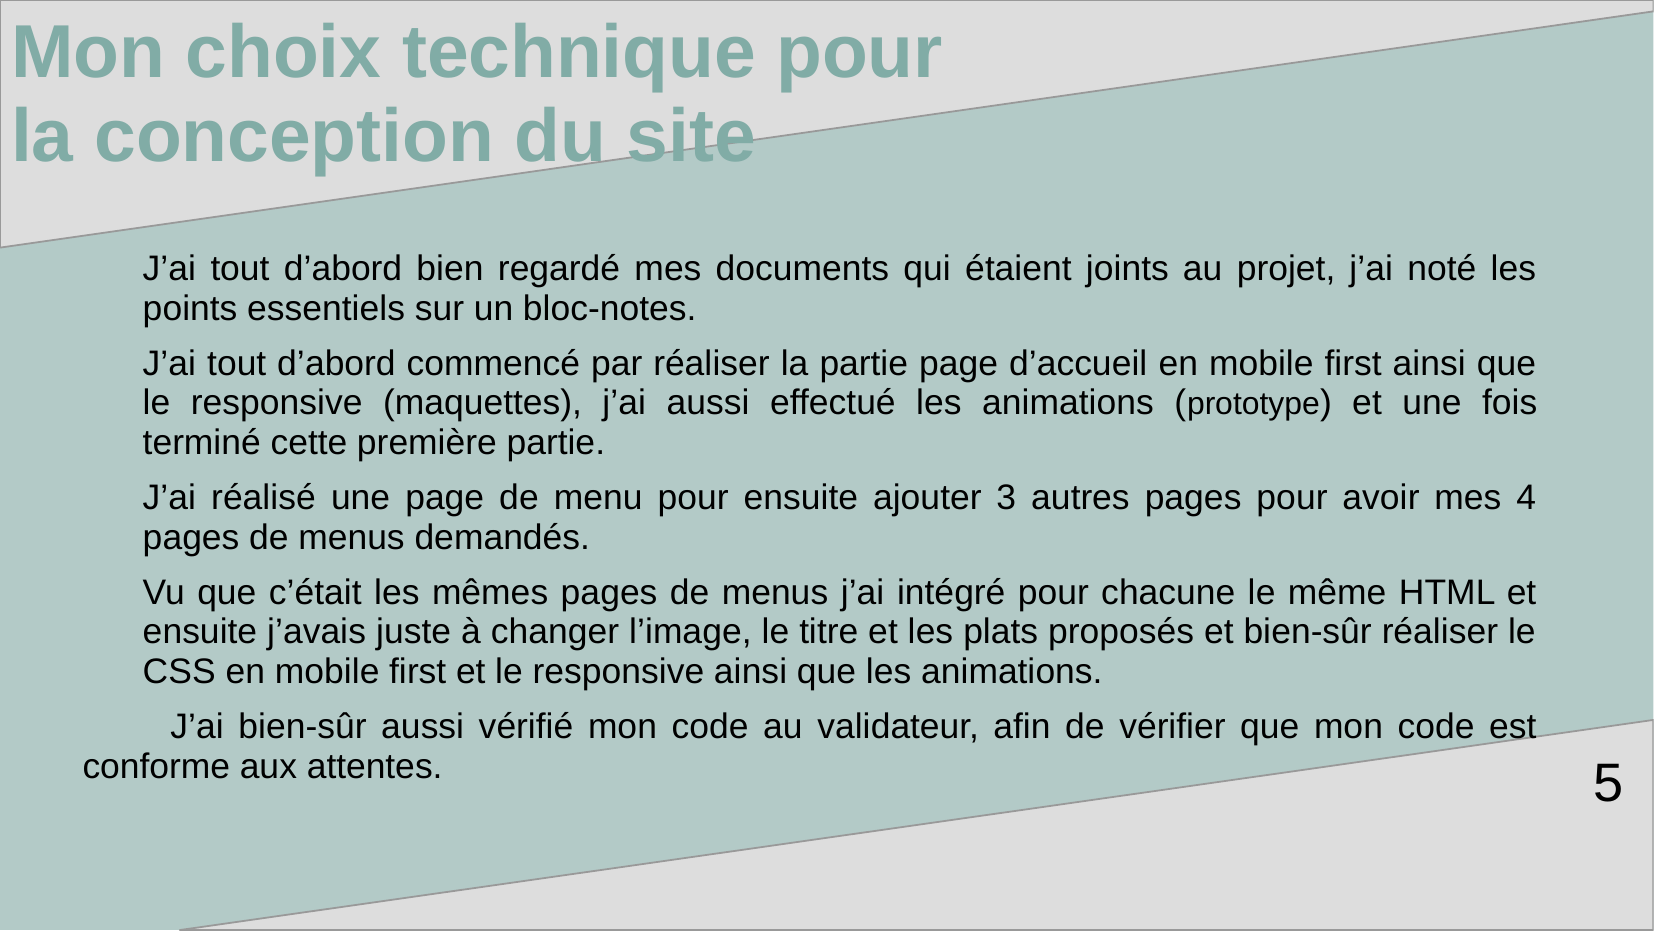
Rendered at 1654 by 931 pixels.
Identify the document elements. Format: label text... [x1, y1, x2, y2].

title Mon choix technique pour la conception du site [11, 9, 1488, 178]
list J’ai tout d’abord bien regardé mes documents qui étaient joints au projet, j’ai noté les points essentiels sur un bloc-notes. J’ai tout d’abord commencé par réaliser la partie page d’accueil en mobile first ainsi que le responsive (maquettes), j’ai aussi effectué les animations (prototype) et une fois terminé cette première partie. J’ai réalisé une page de menu pour ensuite ajouter 3 autres pages pour avoir mes 4 pages de menus demandés. Vu que c’était les mêmes pages de menus j’ai intégré pour chacune le même HTML et ensuite j’avais juste à changer l’image, le titre et les plats proposés et bien-sûr réaliser le CSS en mobile first et le responsive ainsi que les animations. J’ai bien-sûr aussi vérifié mon code au validateur, afin de vérifier que mon code est conforme aux attentes. [82, 248, 1538, 788]
